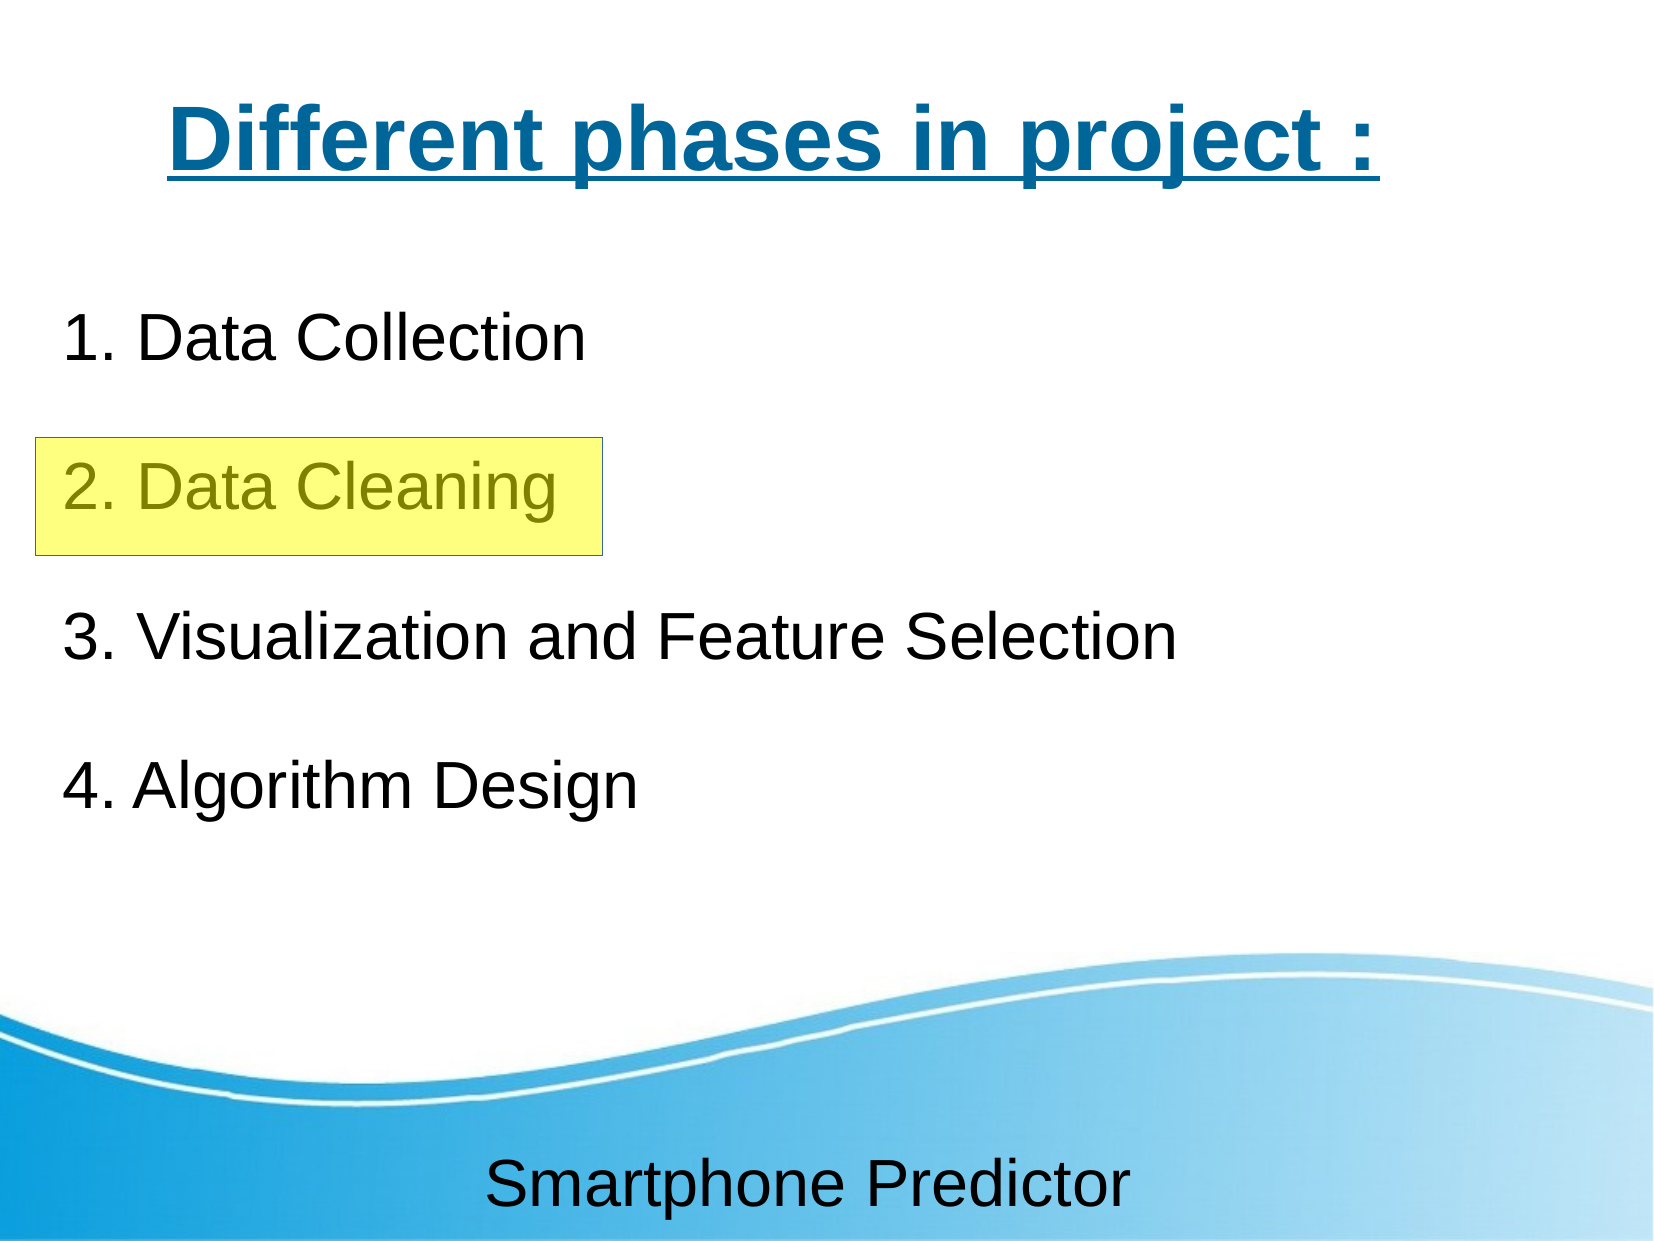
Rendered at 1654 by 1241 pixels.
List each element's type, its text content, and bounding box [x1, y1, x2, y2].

text_box [35, 437, 603, 556]
text_box 1. Data Collection 2. Data Cleaning 3. Visualization and Feature Selection 4. Algorithm Design [47, 292, 1193, 827]
list Smartphone Predictor [413, 1145, 1264, 1231]
title Different phases in project : [106, 35, 1441, 243]
picture [0, 952, 1654, 1241]
